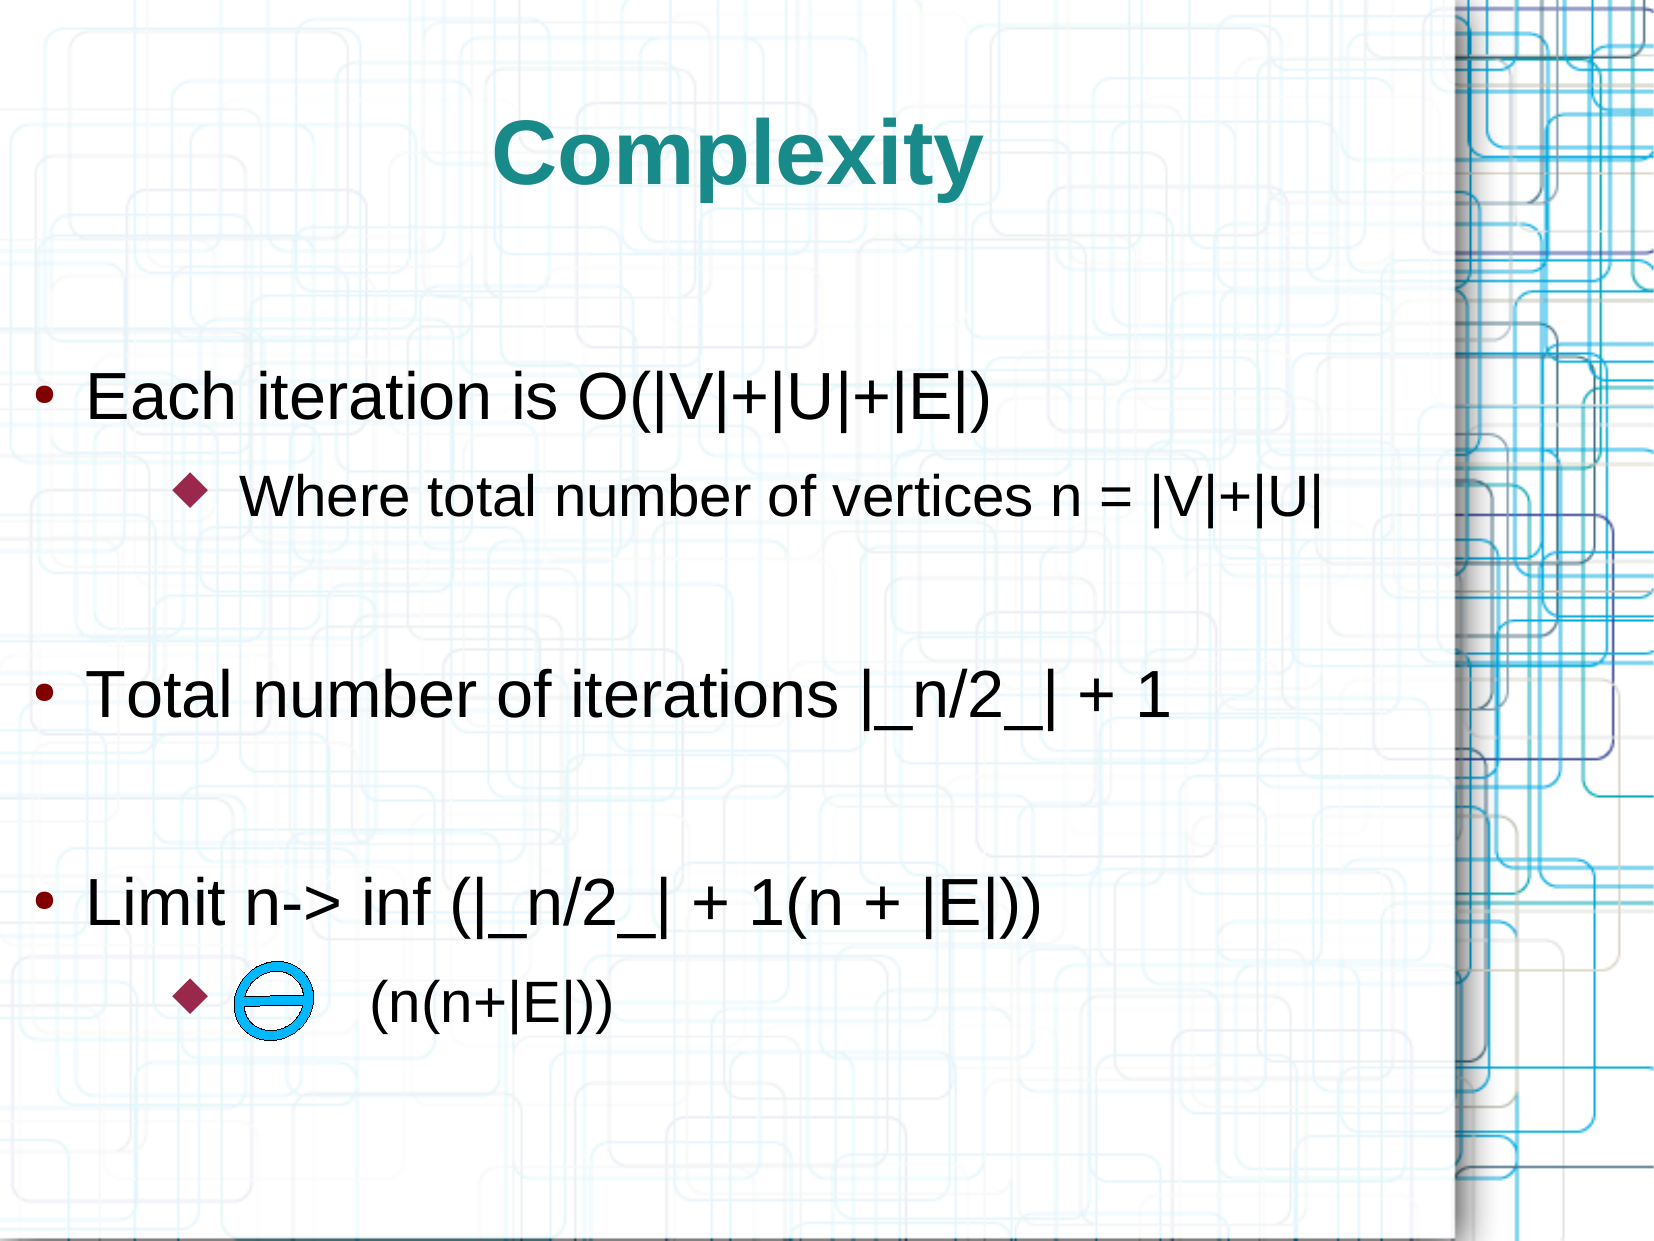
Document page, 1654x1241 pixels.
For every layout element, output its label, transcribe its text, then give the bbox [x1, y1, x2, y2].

text_box [234, 961, 314, 1041]
picture [0, 0, 1654, 1241]
chart [765, 682, 884, 742]
list Each iteration is O(|V|+|U|+|E|) Where total number of vertices n = |V|+|U| Total number of iterations |_n/2_| + 1 Limit n-> inf (|_n/2_| + 1(n + |E|)) (n(n+|E|)) [15, 255, 1396, 1241]
title Complexity [59, 49, 1418, 257]
